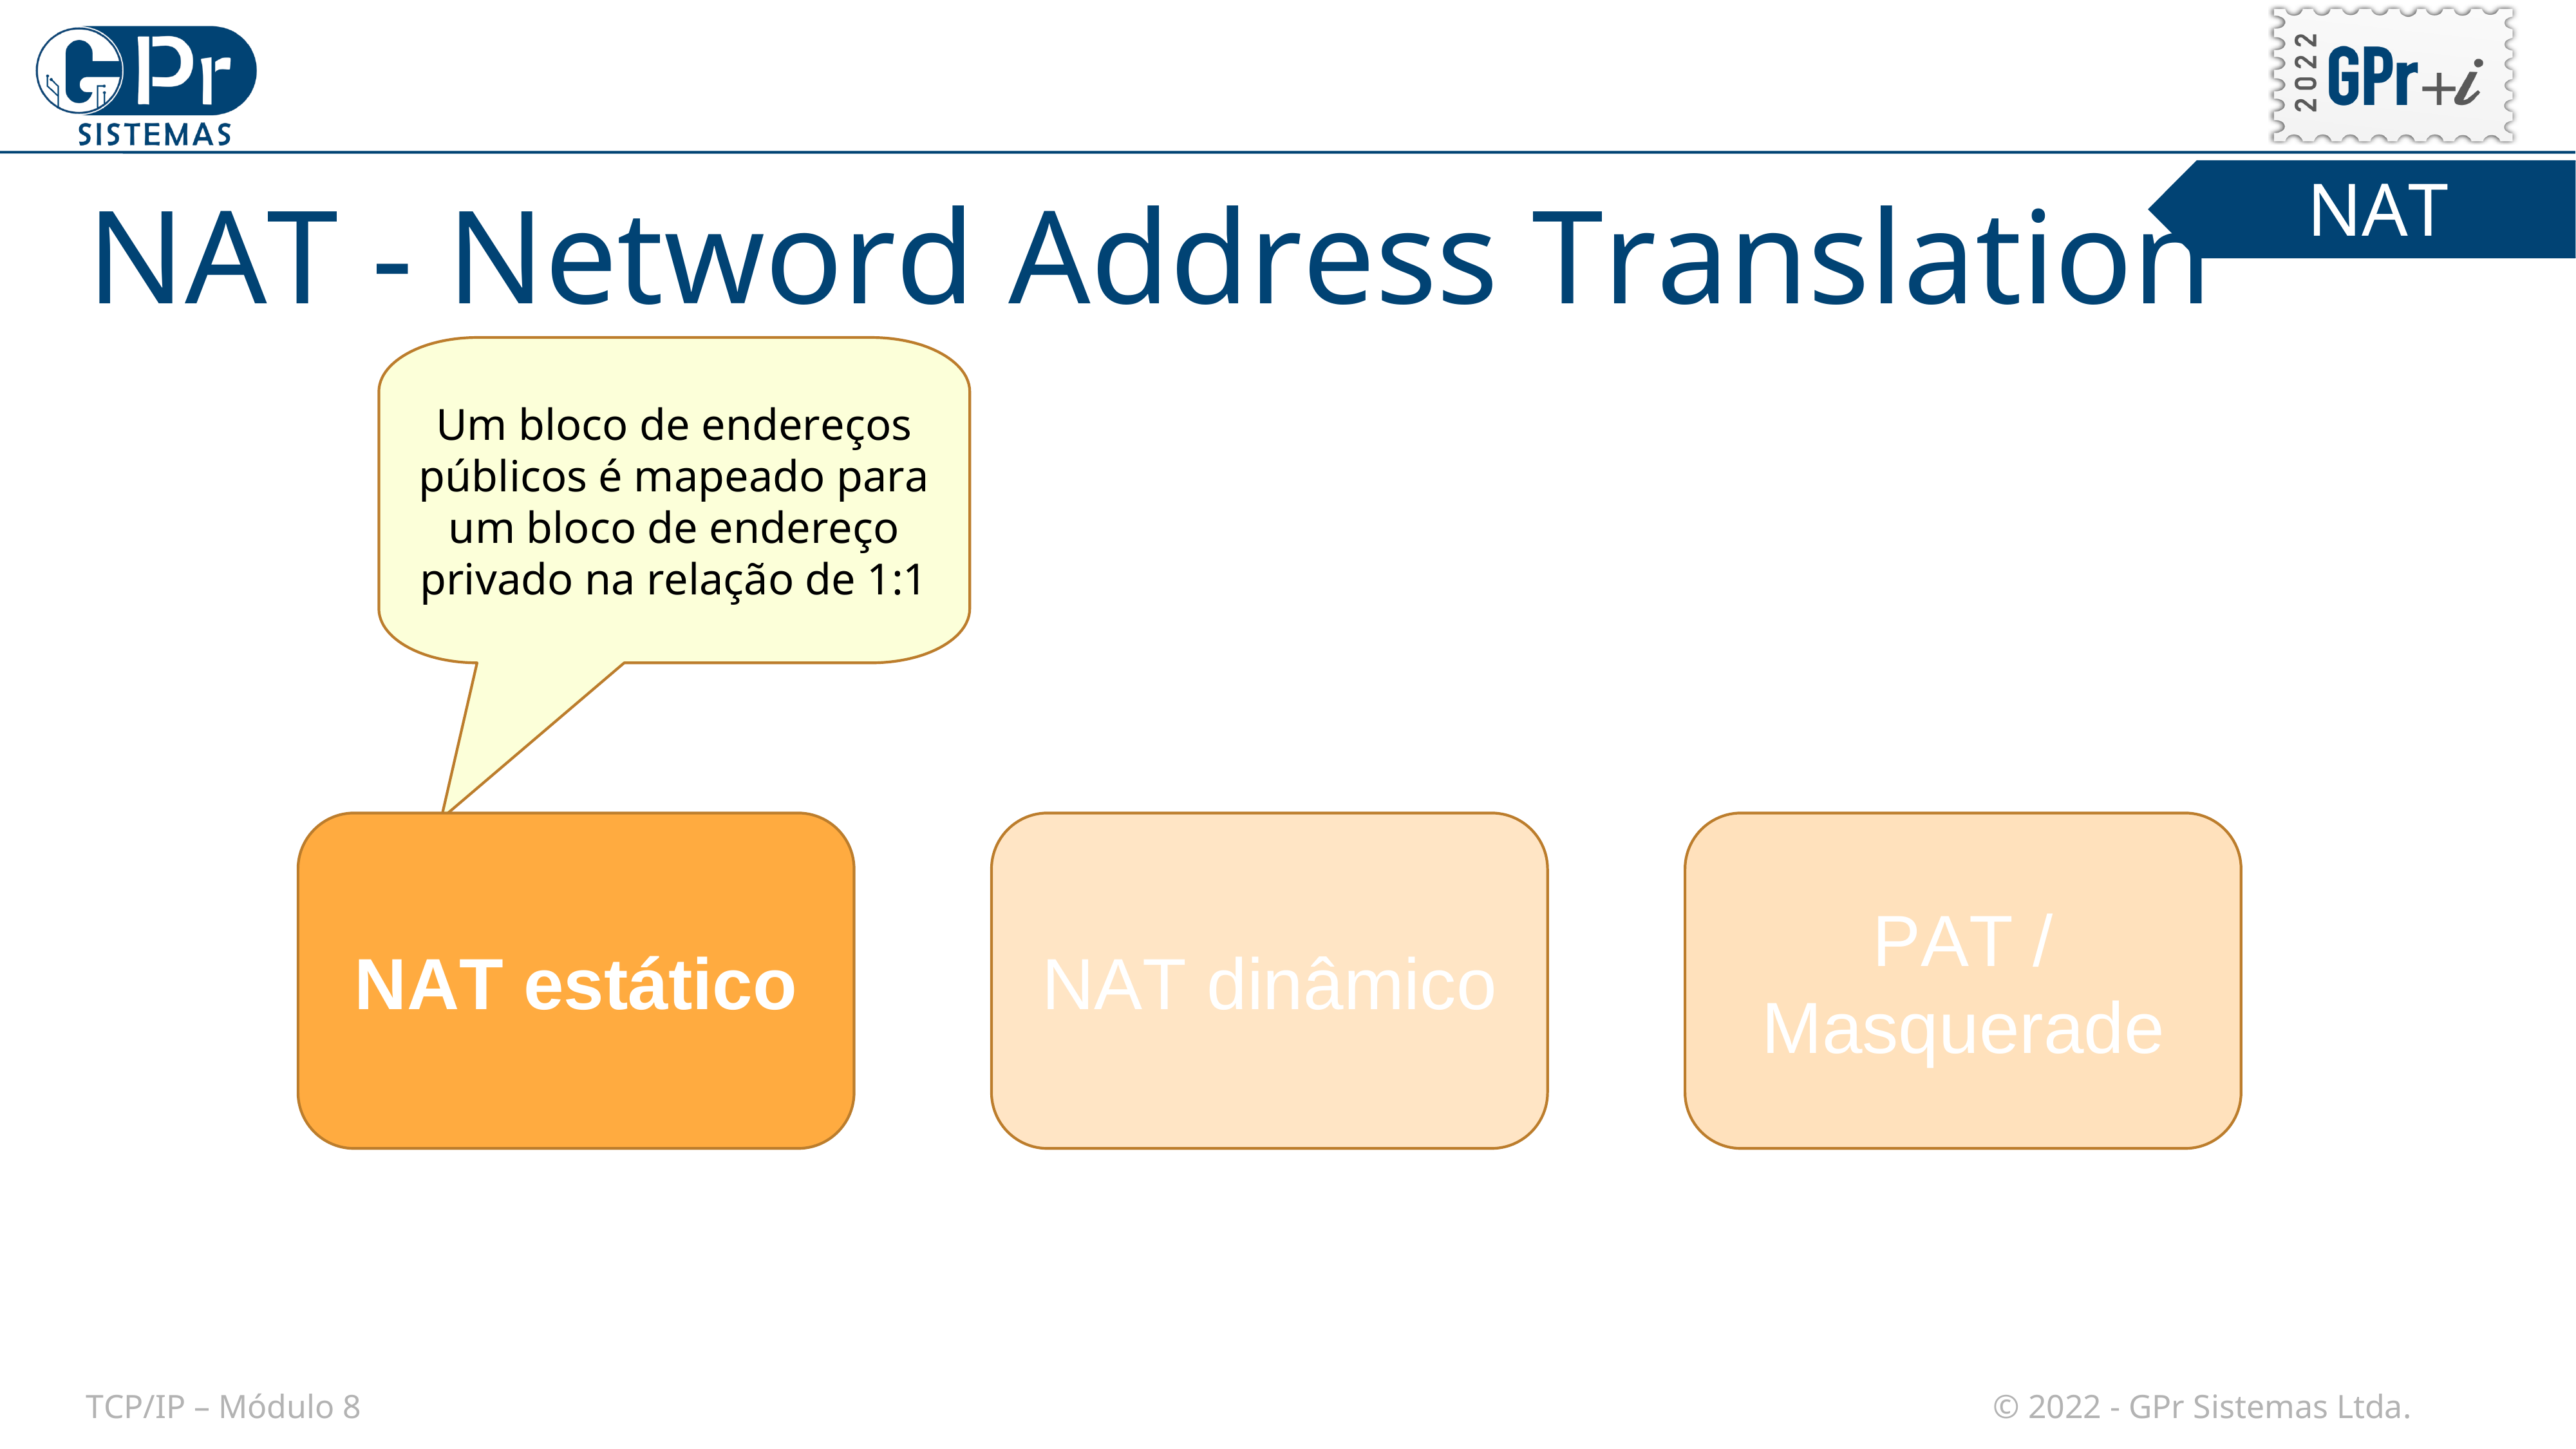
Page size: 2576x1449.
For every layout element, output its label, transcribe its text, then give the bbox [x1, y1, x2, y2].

text_box PAT / Masquerade [1685, 813, 2241, 1149]
text_box NAT dinâmico [991, 813, 1548, 1149]
text_box [2496, 160, 2576, 258]
text_box NAT estático [297, 813, 854, 1149]
list NAT - Netword Address Translation [81, 169, 2496, 343]
picture [34, 26, 257, 147]
text_box [2189, 160, 2219, 169]
text_box NAT [2219, 157, 2537, 256]
picture [2268, 4, 2519, 145]
text_box Um bloco de endereços públicos é mapeado para um bloco de endereço privado na relação de 1:1 [379, 343, 970, 813]
